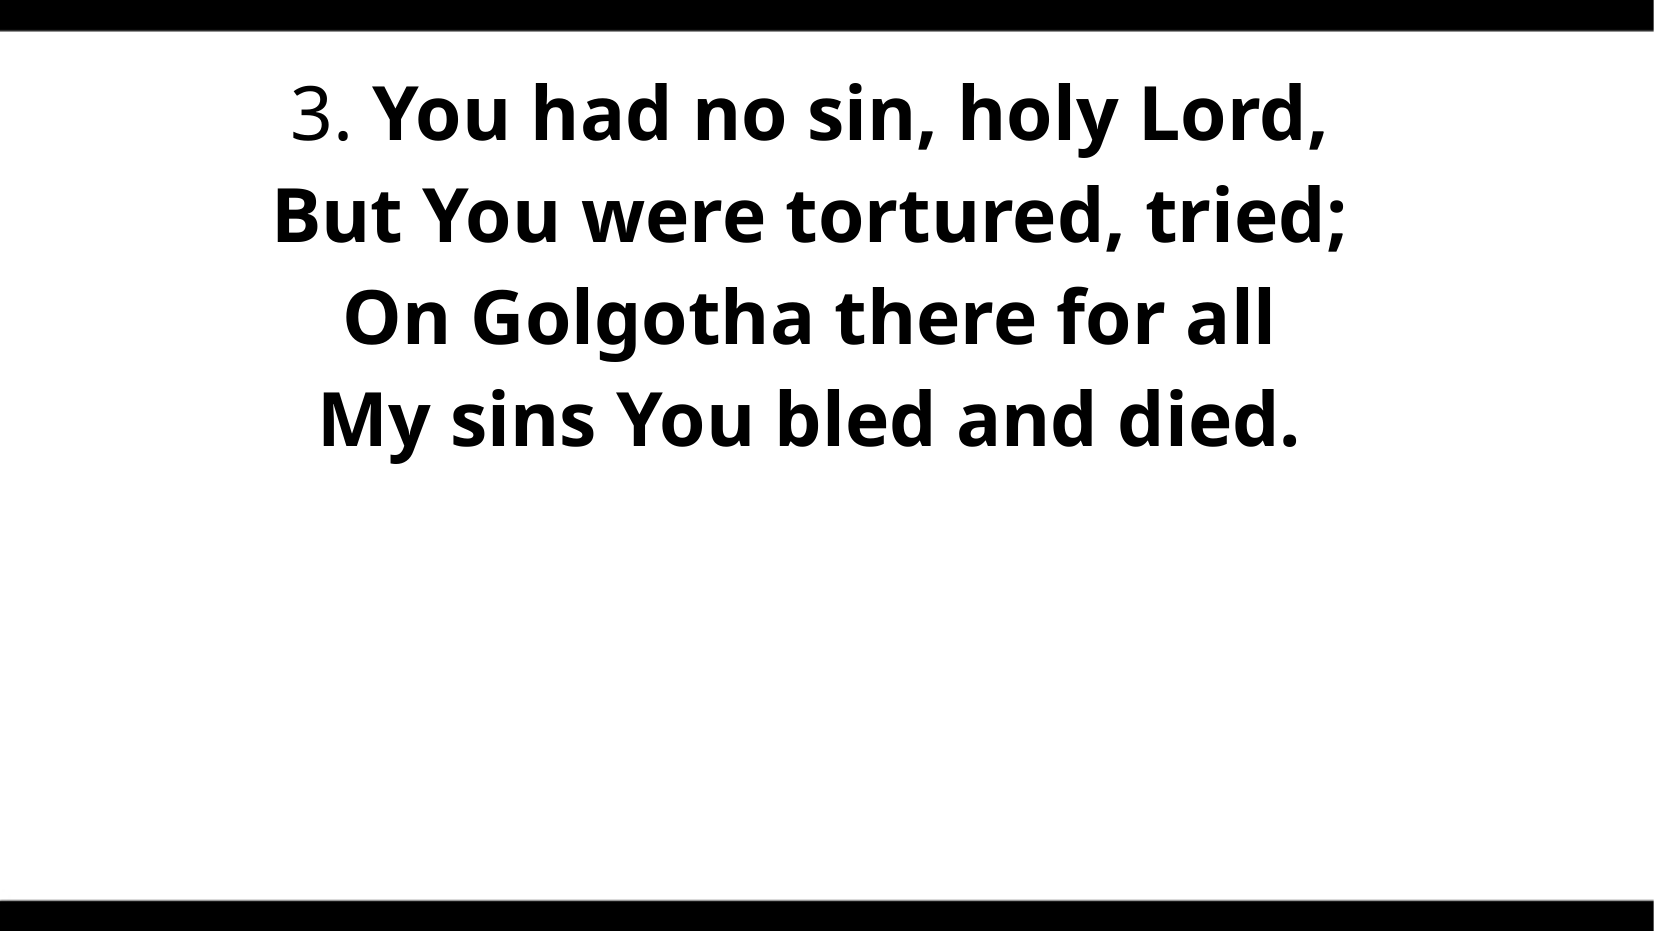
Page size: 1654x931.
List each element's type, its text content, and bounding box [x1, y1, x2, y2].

text_box 3. You had no sin, holy Lord, But You were tortured, tried; On Golgotha there for all My sins You bled and died. [75, 52, 1546, 496]
picture [0, 0, 1654, 931]
